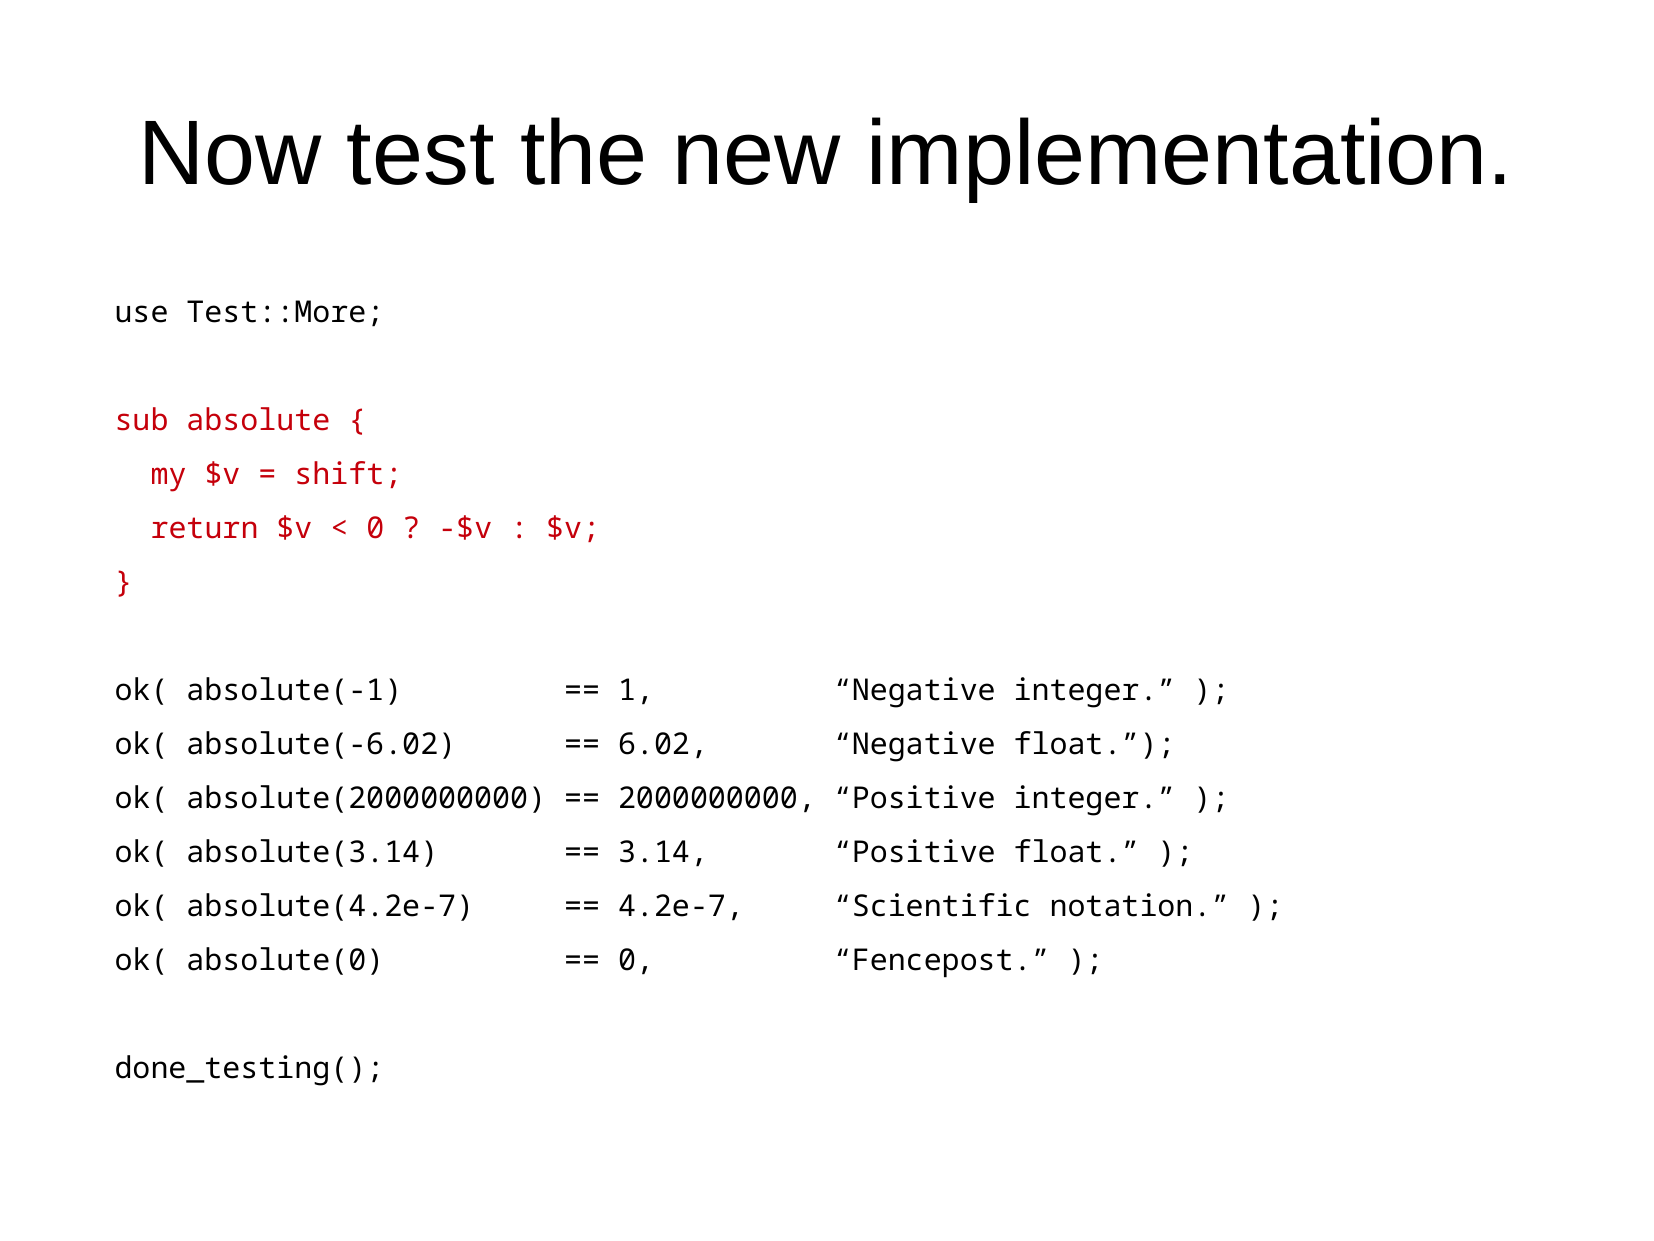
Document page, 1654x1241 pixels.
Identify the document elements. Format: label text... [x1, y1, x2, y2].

list use Test::More; sub absolute { my $v = shift; return $v < 0 ? -$v : $v; } ok( absolute(-1) == 1, “Negative integer.” ); ok( absolute(-6.02) == 6.02, “Negative float.”); ok( absolute(2000000000) == 2000000000, “Positive integer.” ); ok( absolute(3.14) == 3.14, “Positive float.” ); ok( absolute(4.2e-7) == 4.2e-7, “Scientific notation.” ); ok( absolute(0) == 0, “Fencepost.” ); done_testing(); [82, 290, 1571, 1096]
title Now test the new implementation. [82, 49, 1571, 257]
